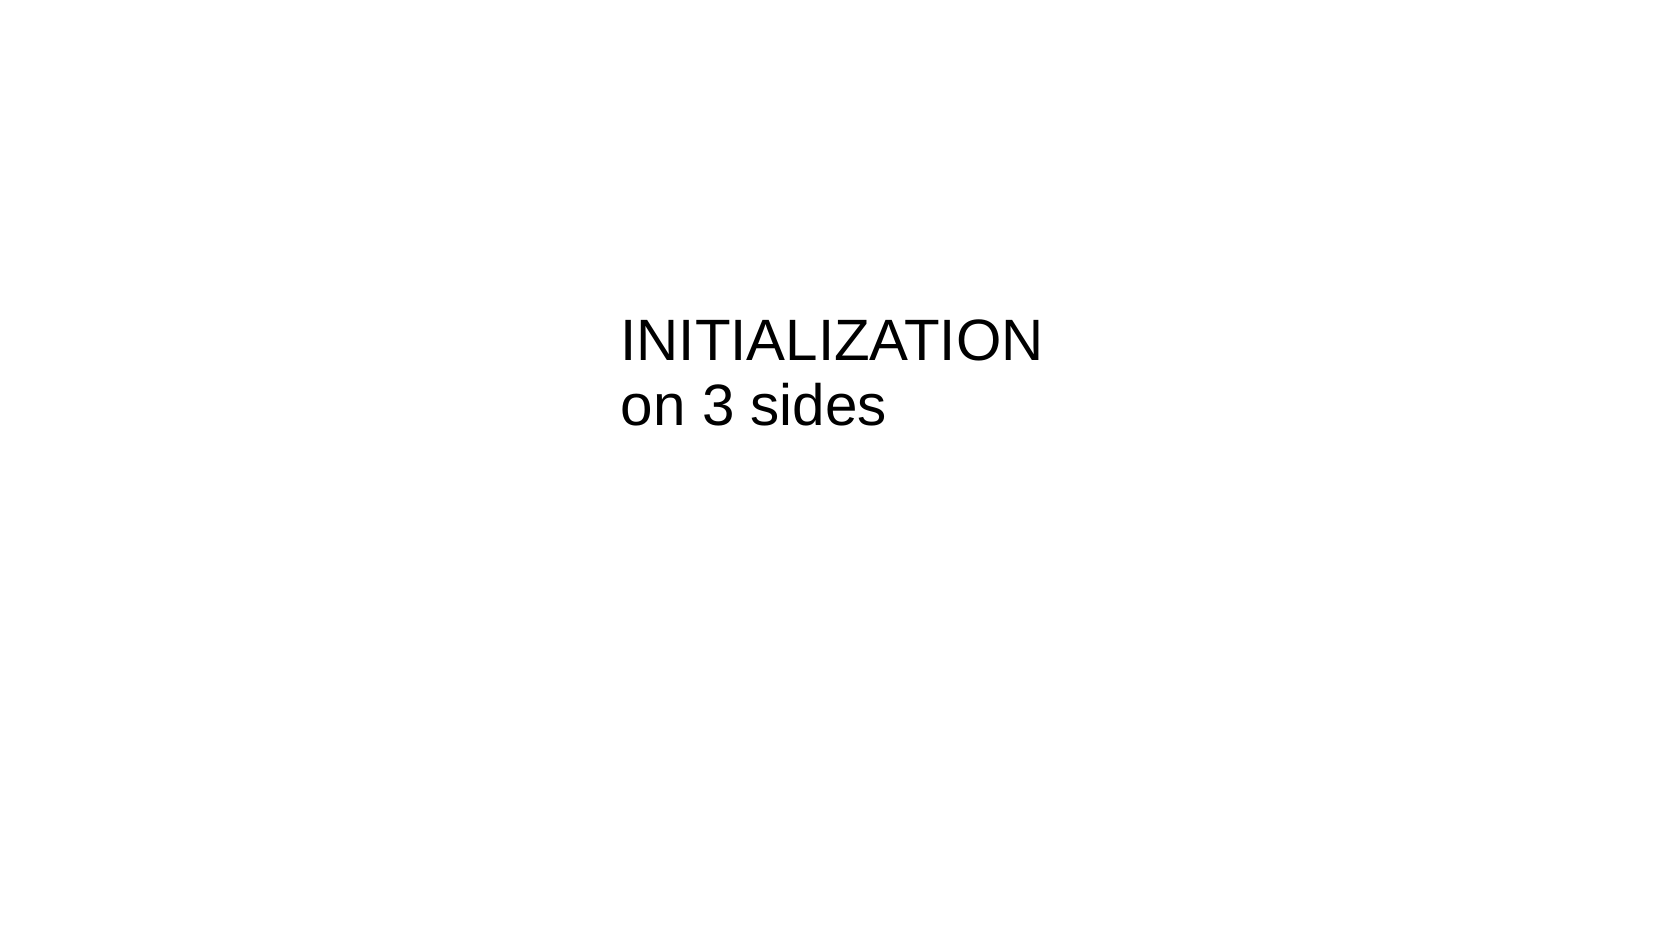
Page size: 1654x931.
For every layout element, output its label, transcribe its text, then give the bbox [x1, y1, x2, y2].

text_box INITIALIZATION on 3 sides [606, 300, 1059, 445]
